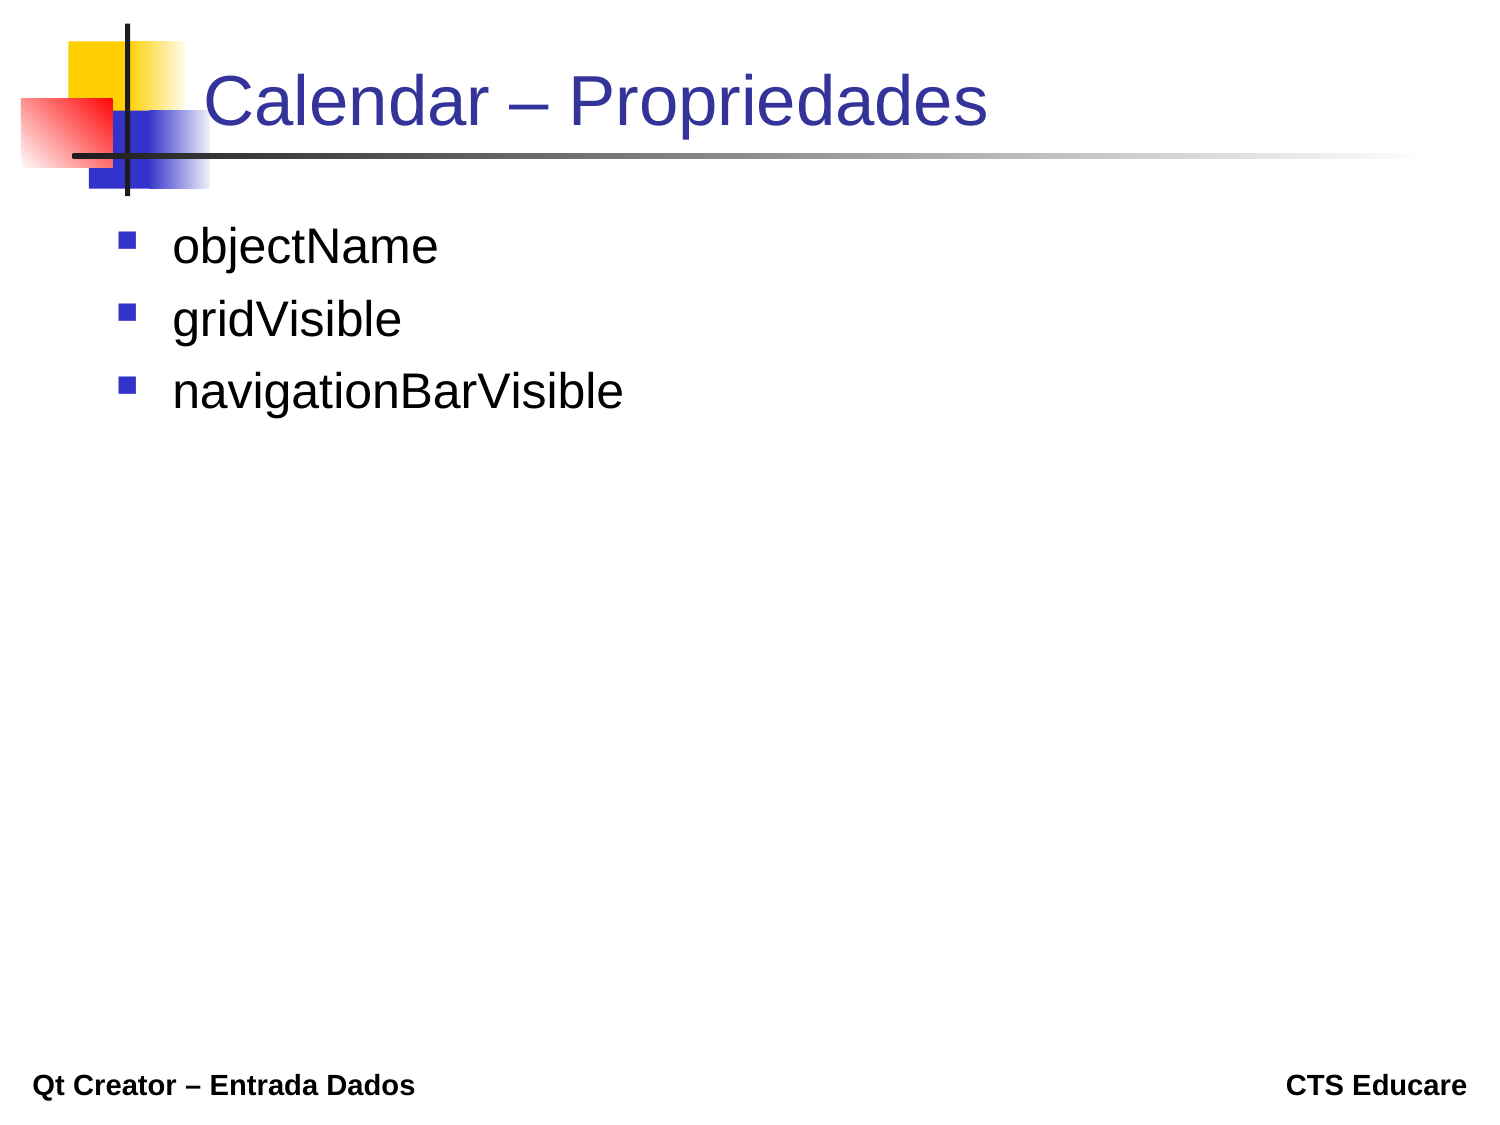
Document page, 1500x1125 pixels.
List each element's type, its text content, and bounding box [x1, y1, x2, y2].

title Calendar – Propriedades [188, 46, 1468, 149]
list objectName gridVisible navigationBarVisible [100, 206, 1447, 1024]
